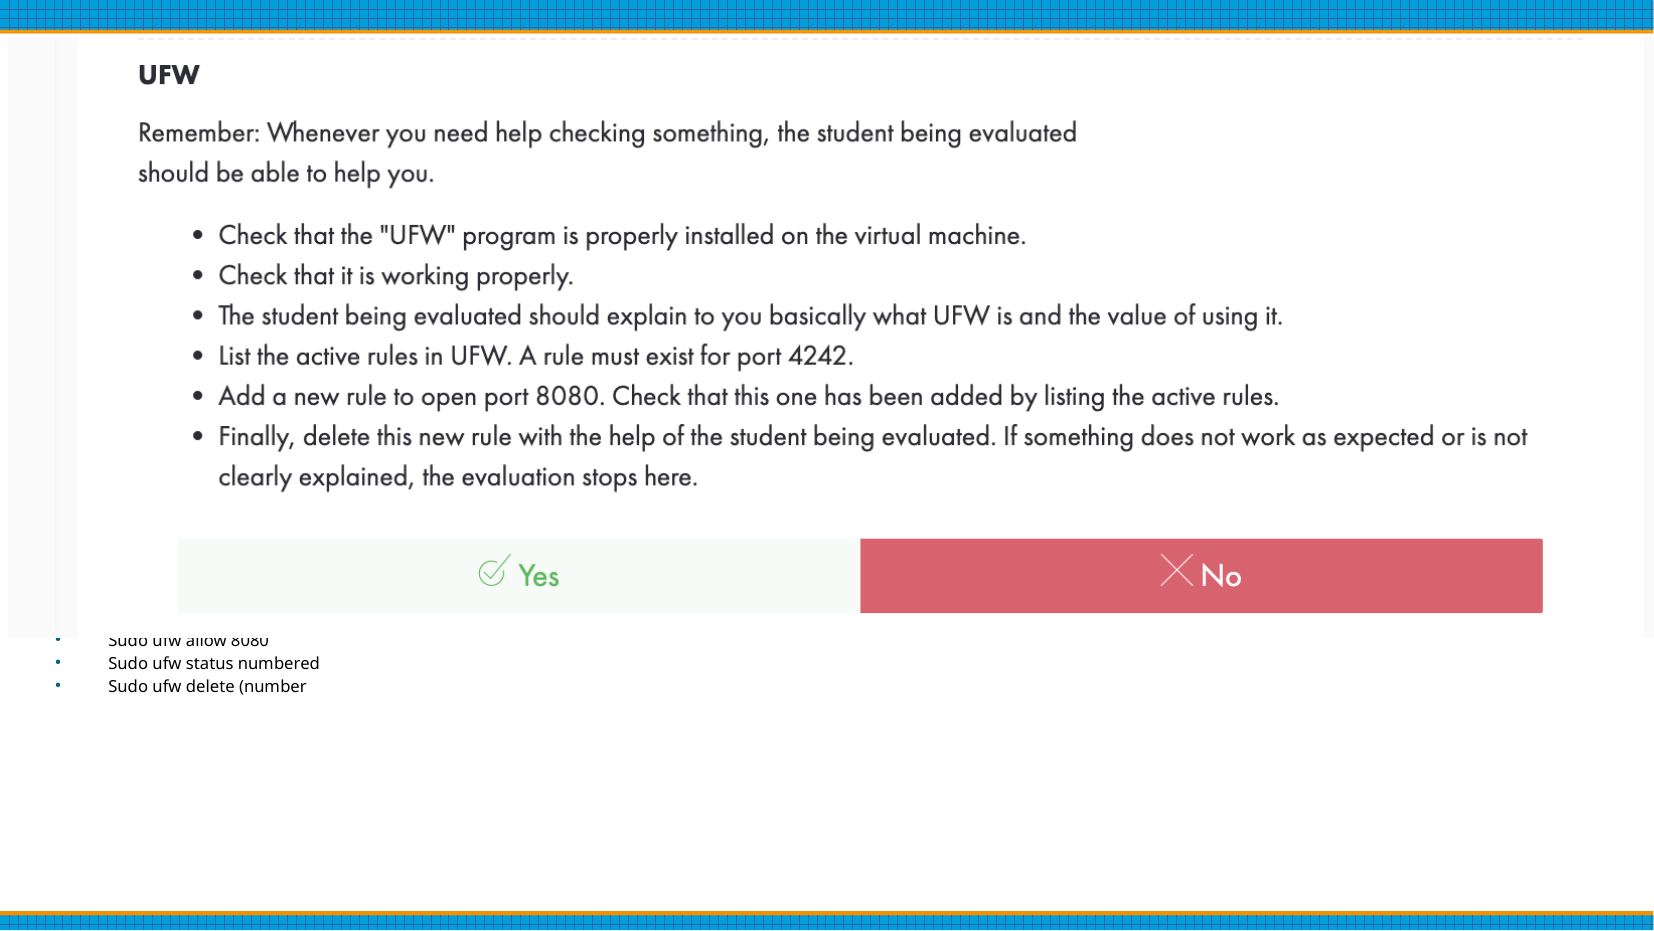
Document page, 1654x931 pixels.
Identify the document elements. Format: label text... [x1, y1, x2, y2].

list Resouestas Sudo ufw allow 8080 Sudo ufw status numbered Sudo ufw delete (number [37, 638, 1013, 713]
picture [7, 37, 1654, 638]
